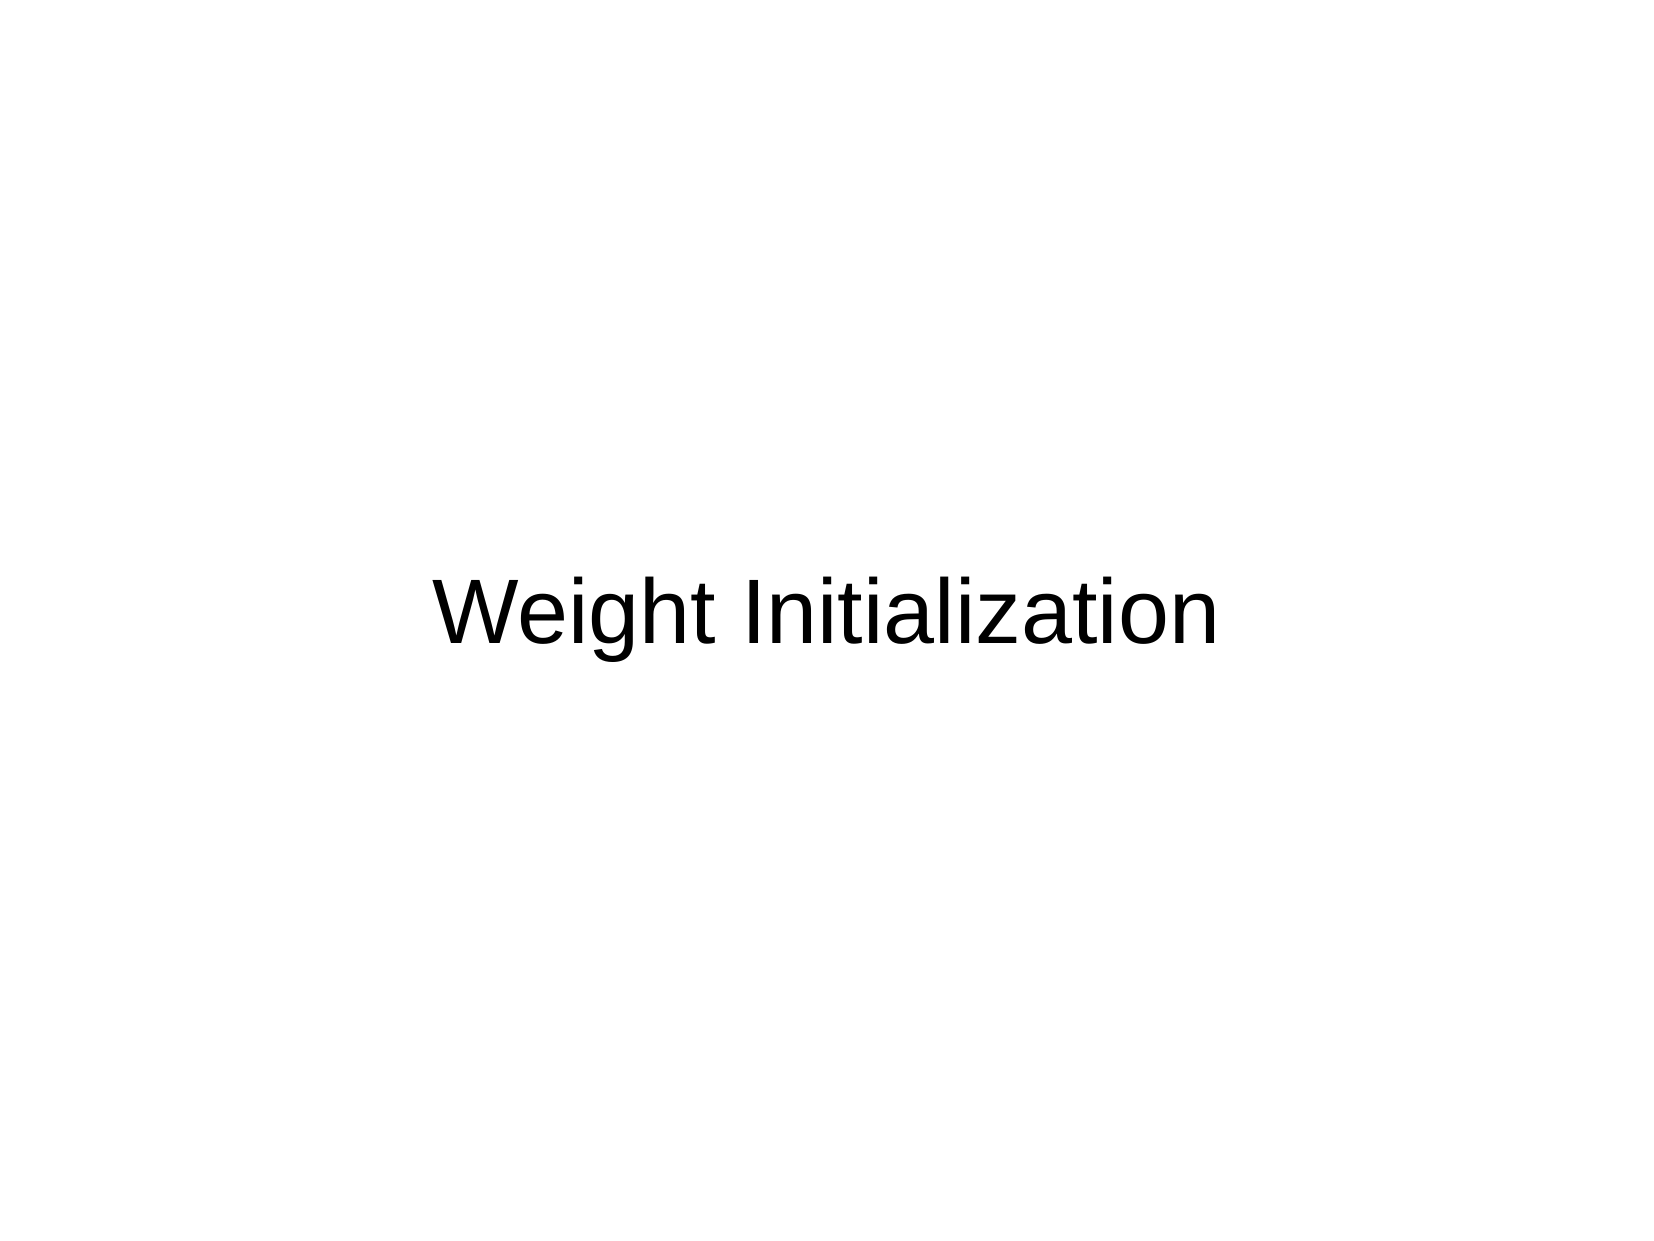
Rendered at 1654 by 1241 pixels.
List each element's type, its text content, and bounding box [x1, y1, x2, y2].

title Weight Initialization [82, 507, 1571, 715]
